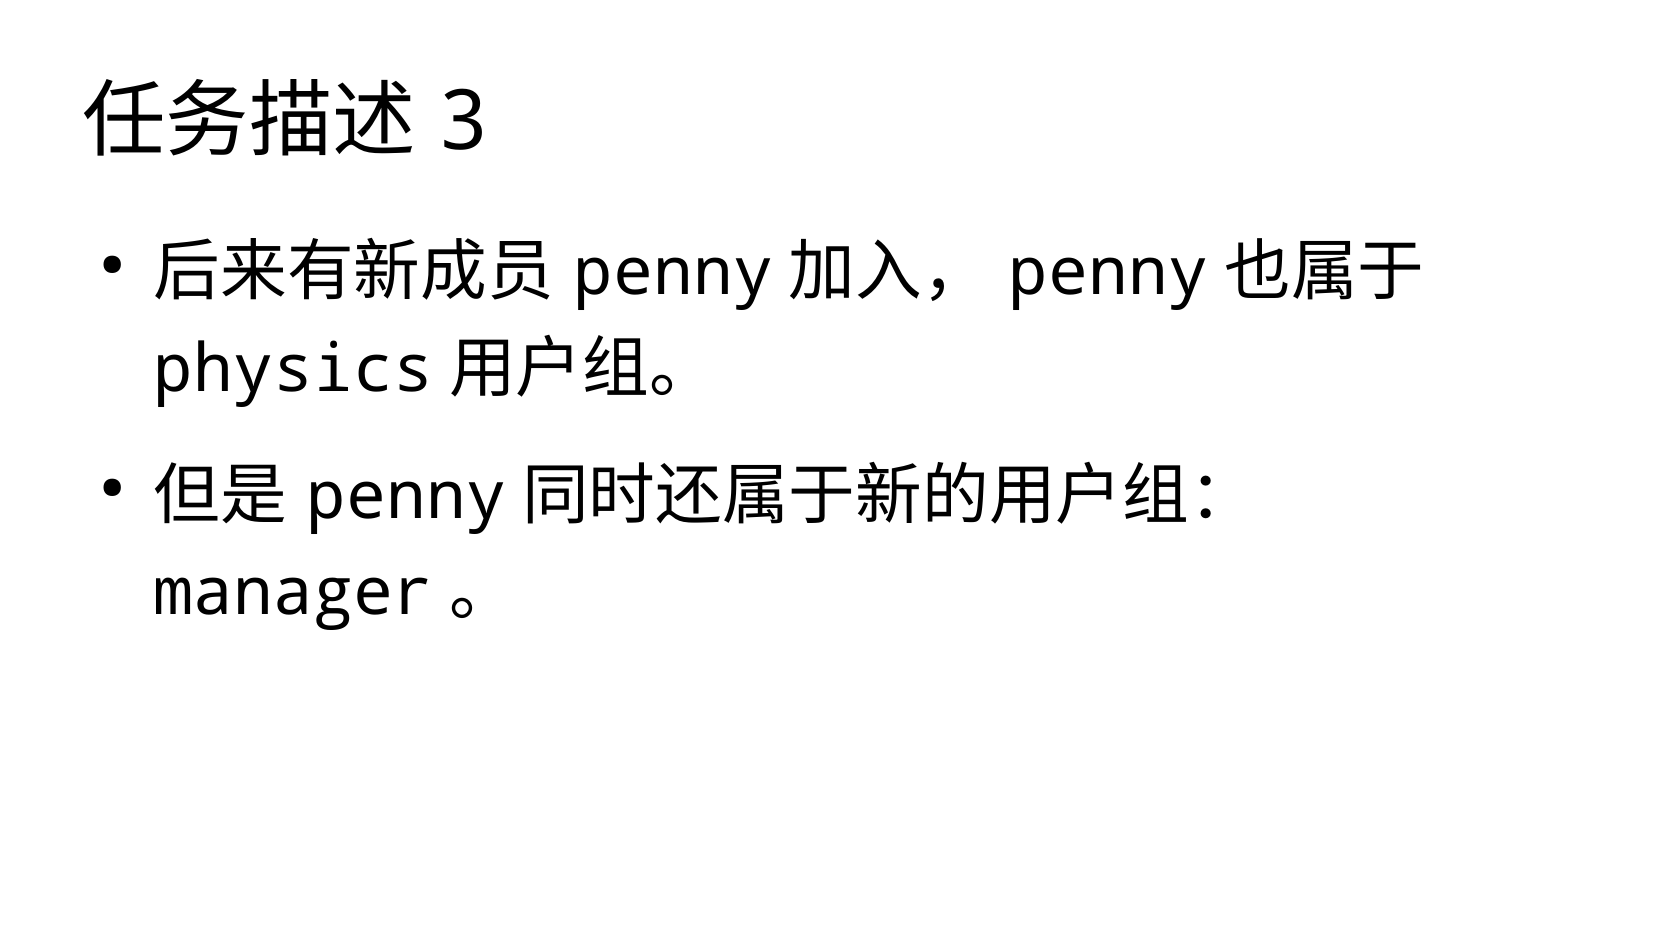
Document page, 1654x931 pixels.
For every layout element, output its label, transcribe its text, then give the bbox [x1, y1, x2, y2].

list 后来有新成员penny加入，penny也属于physics用户组。 但是penny同时还属于新的用户组：manager。 [82, 217, 1571, 839]
title 任务描述3 [82, 37, 1571, 189]
